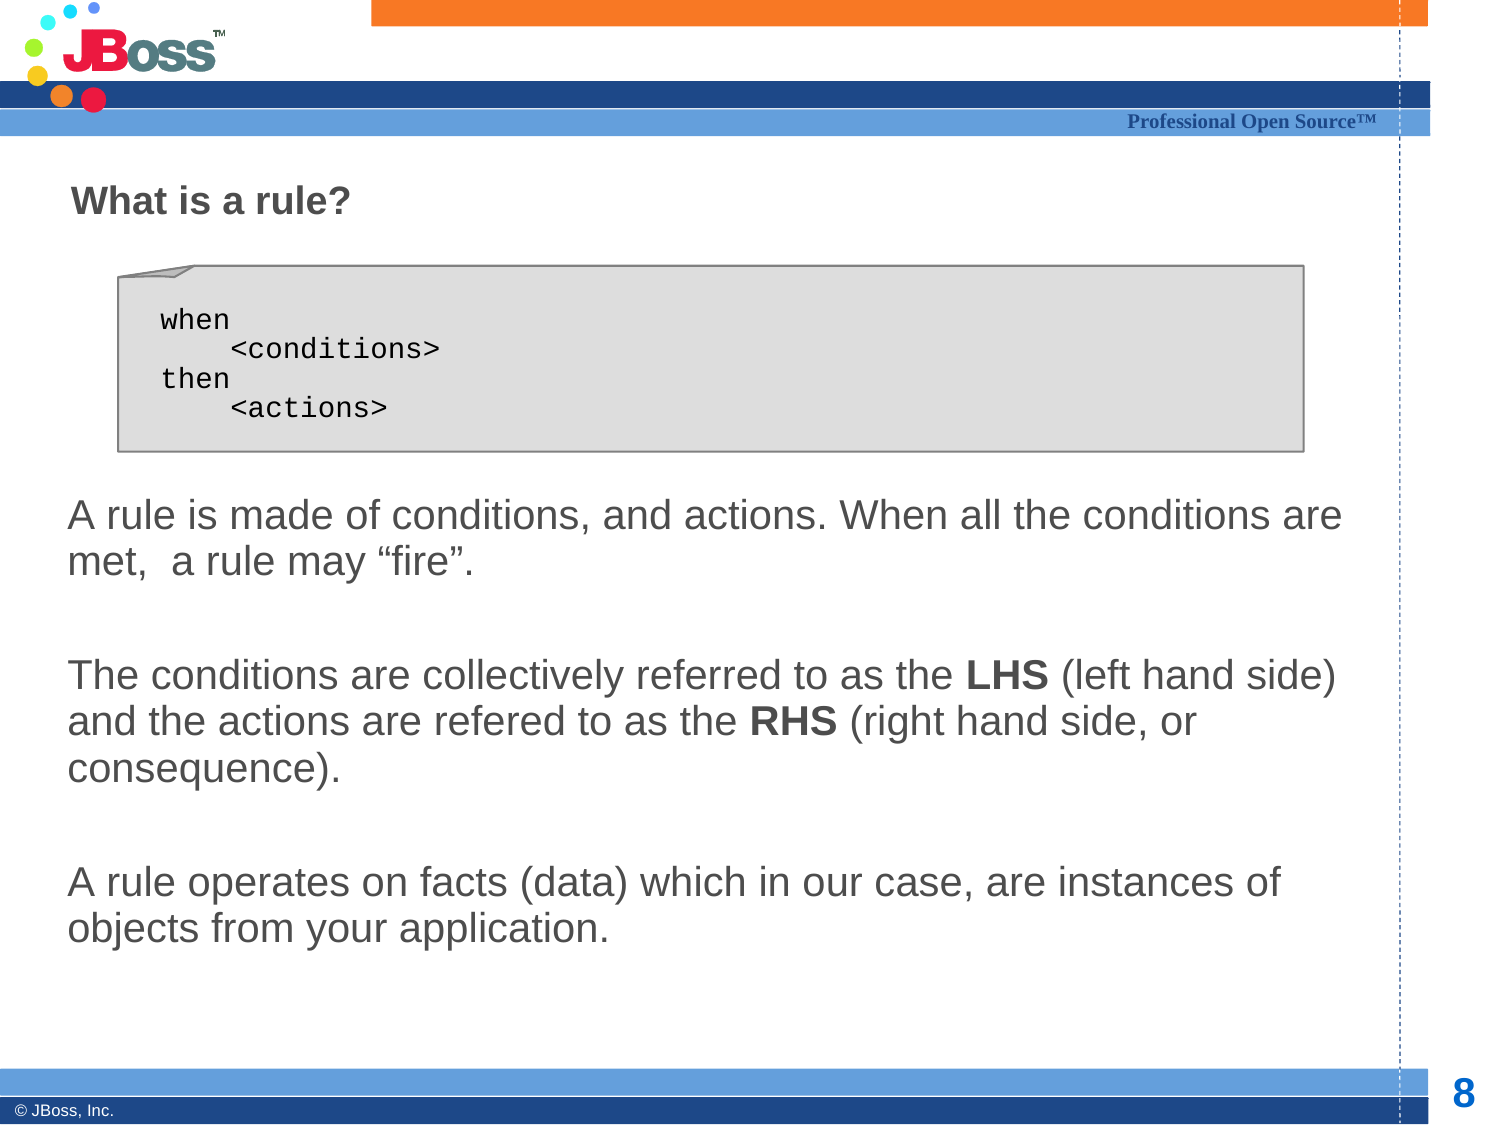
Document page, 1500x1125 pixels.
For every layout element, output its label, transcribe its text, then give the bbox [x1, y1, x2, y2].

text_box when <conditions> then <actions> [145, 276, 1279, 432]
title What is a rule? [70, 118, 1359, 284]
text_box [118, 265, 1304, 452]
subtitle A rule is made of conditions, and actions. When all the conditions are met, a rule may “fire”. The conditions are collectively referred to as the LHS (left hand side) and the actions are refered to as the RHS (right hand side, or consequence). A rule operates on facts (data) which in our case, are instances of objects from your application. [67, 350, 1418, 1093]
